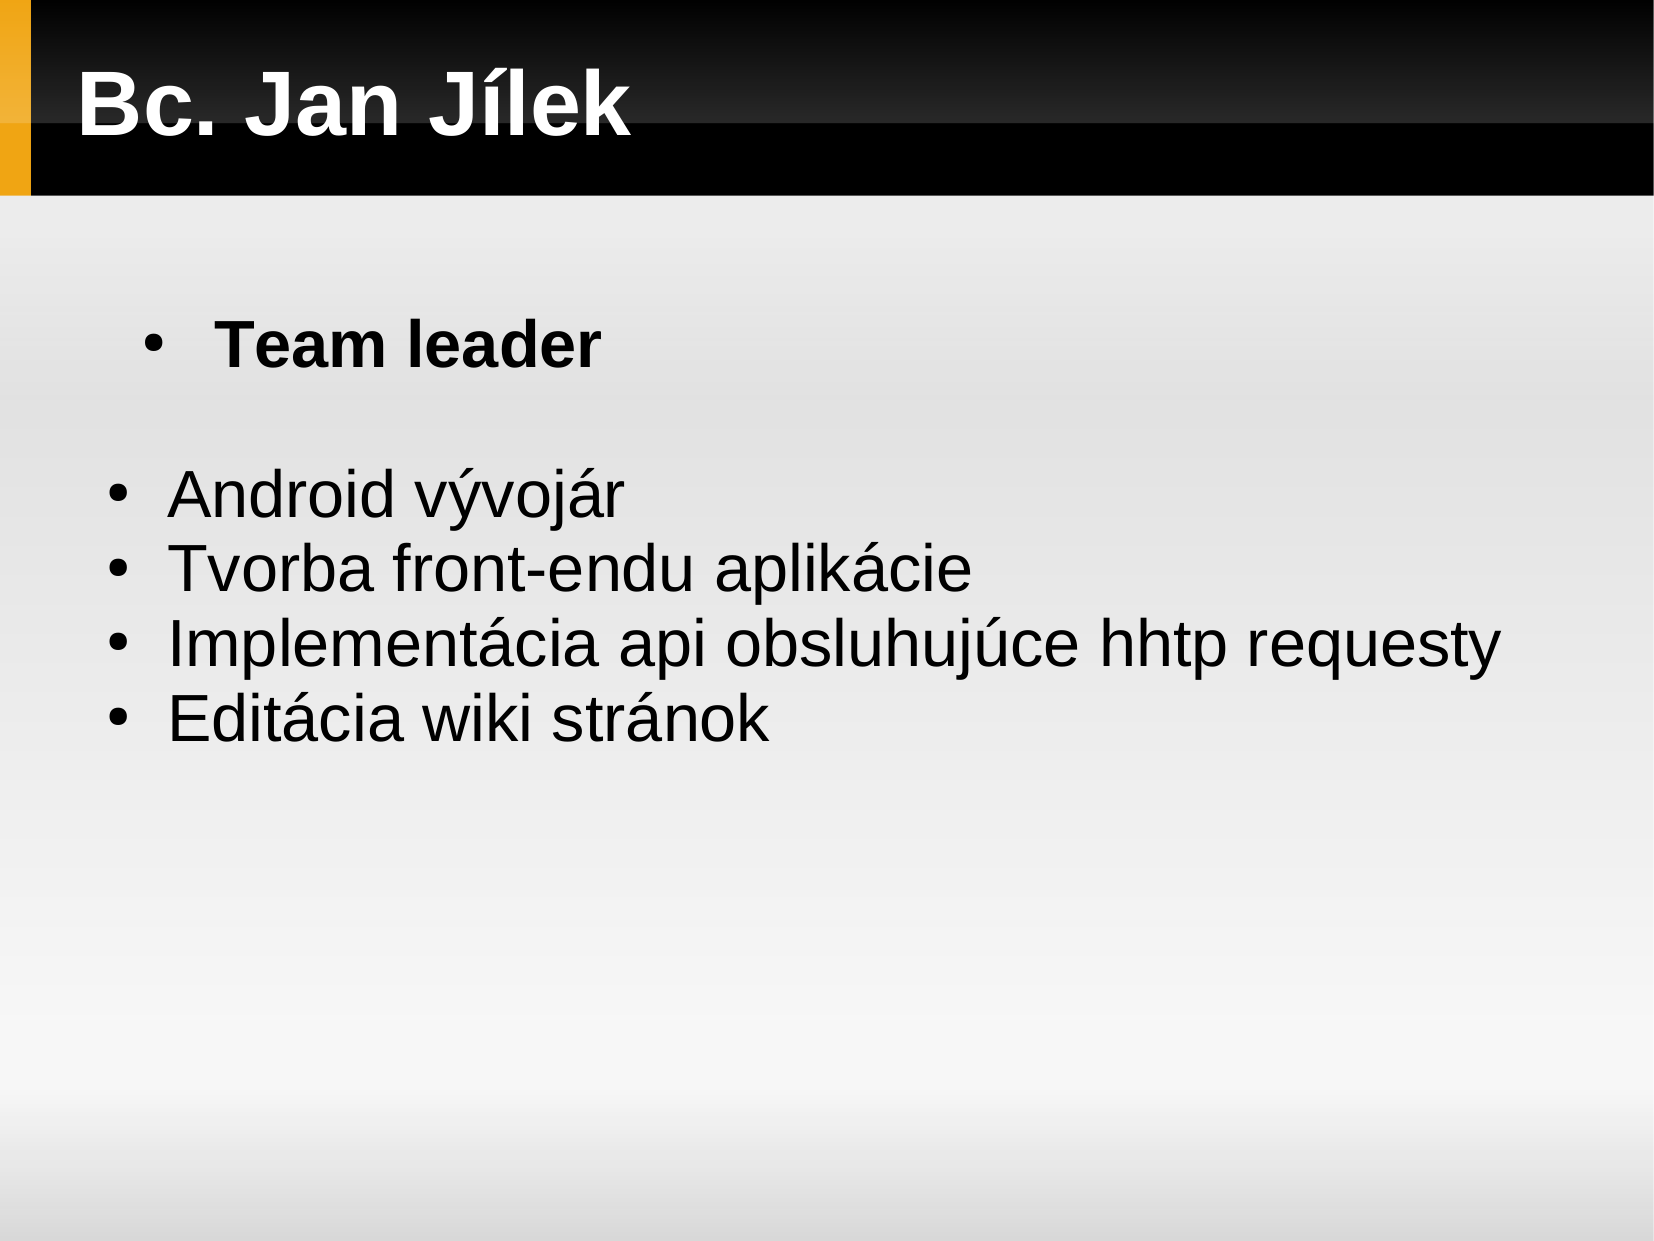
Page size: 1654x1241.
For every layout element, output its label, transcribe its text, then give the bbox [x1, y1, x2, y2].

subtitle Team leader Android vývojár Tvorba front-endu aplikácie Implementácia api obsluhujúce hhtp requesty Editácia wiki stránok [106, 59, 1595, 1004]
picture [0, 0, 1654, 1241]
title Bc. Jan Jílek [76, 0, 1565, 208]
